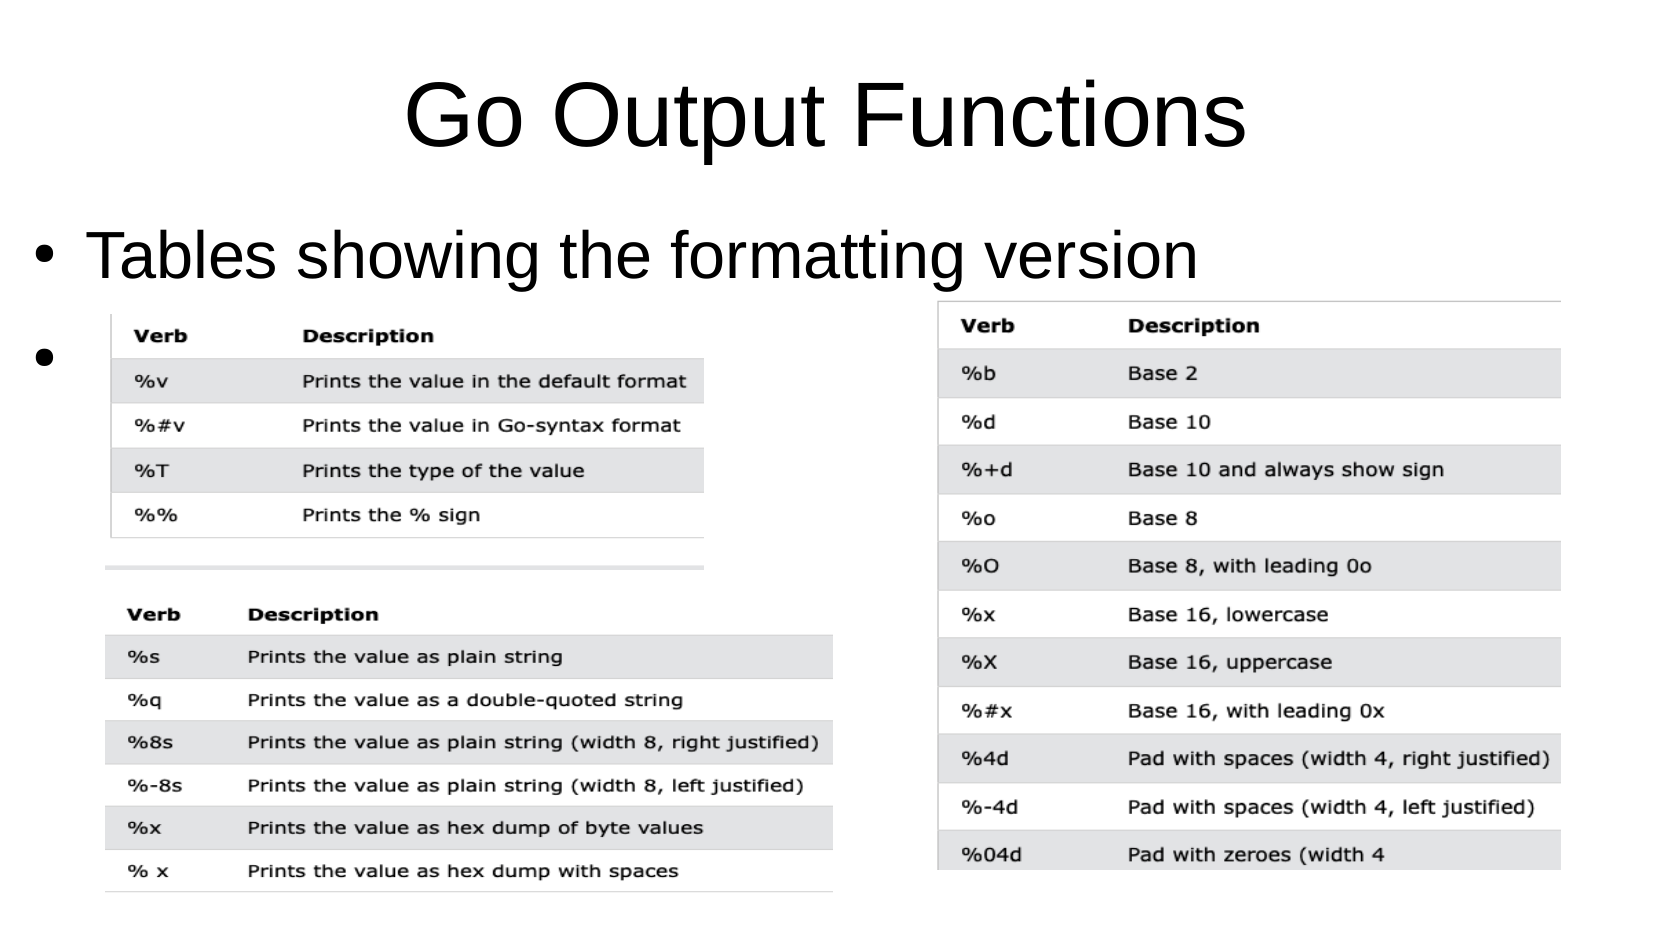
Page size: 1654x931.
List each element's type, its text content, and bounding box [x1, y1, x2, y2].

list Tables showing the formatting version [15, 217, 1571, 916]
title Go Output Functions [82, 37, 1571, 193]
picture [105, 599, 833, 916]
picture [105, 314, 704, 571]
picture [932, 296, 1561, 871]
